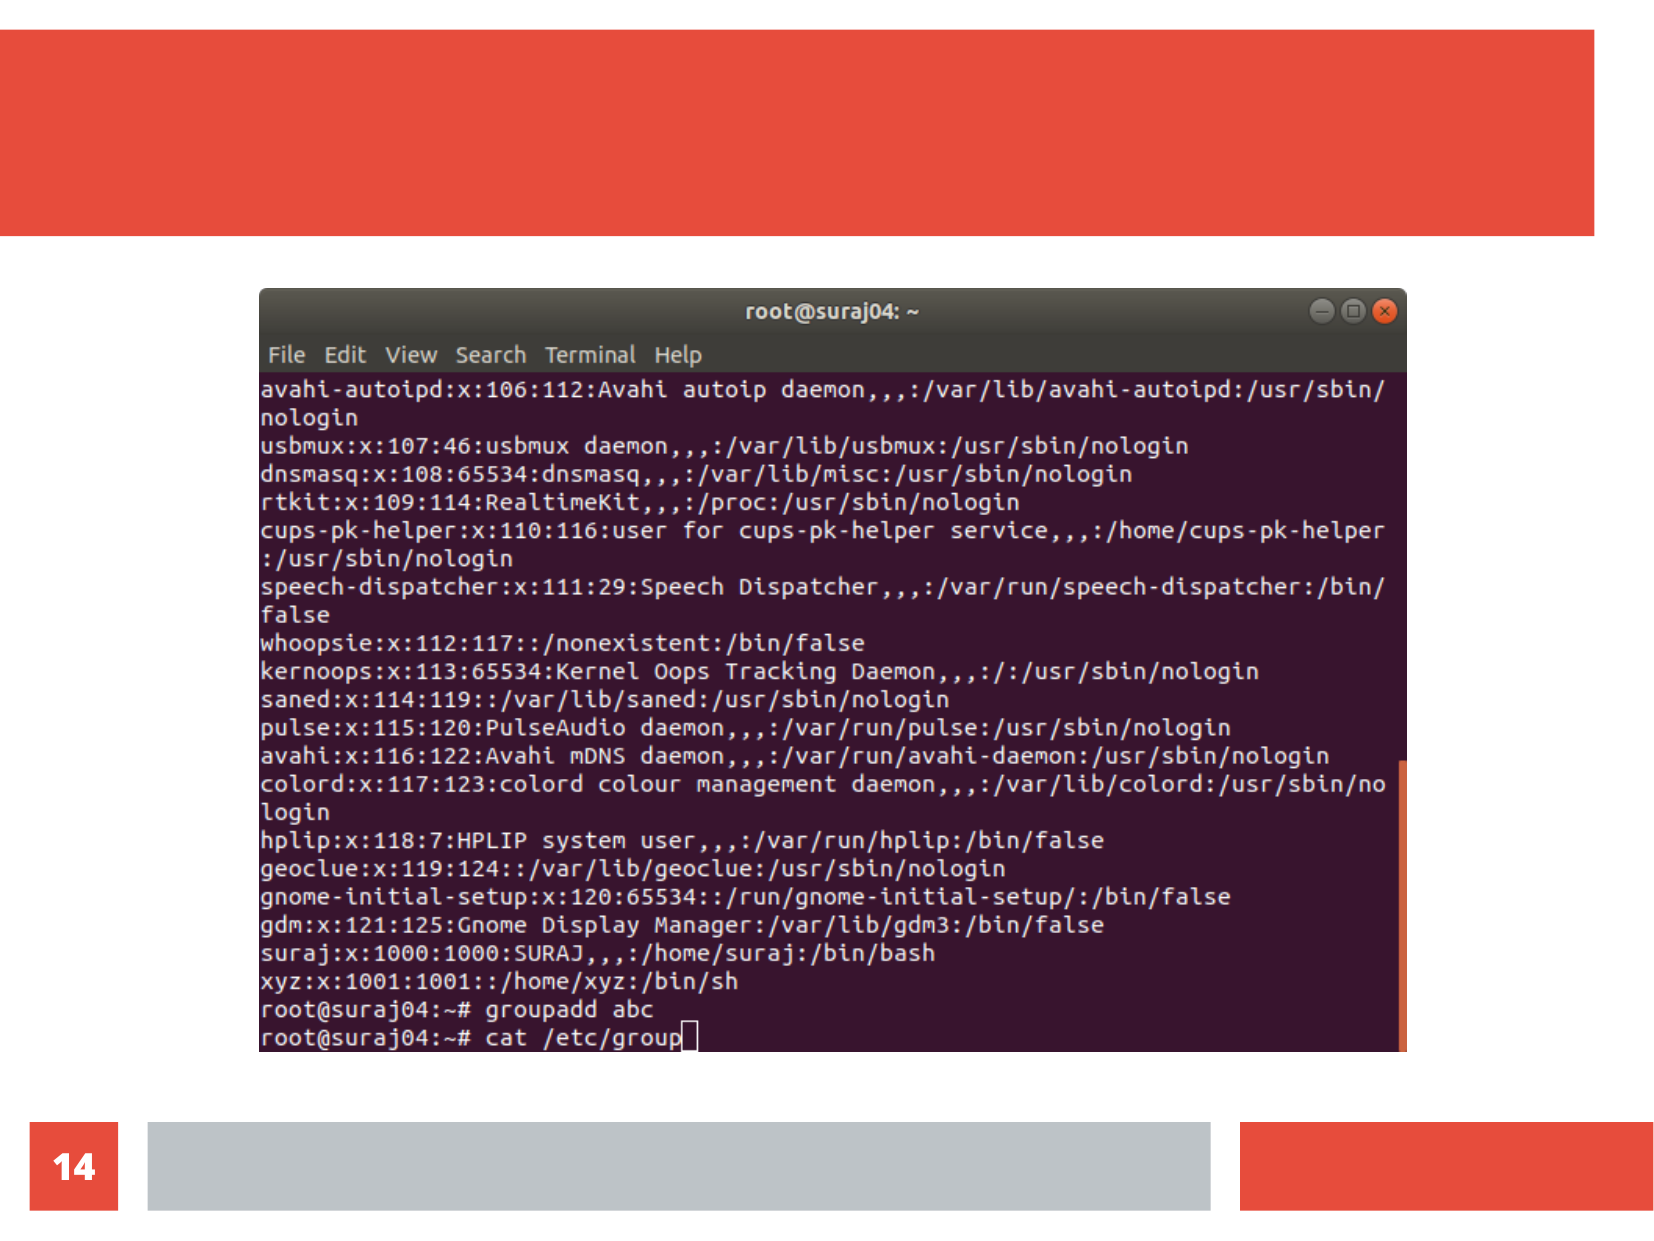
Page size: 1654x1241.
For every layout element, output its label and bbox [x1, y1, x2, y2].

subtitle [59, 324, 1565, 1093]
picture [259, 288, 1407, 1052]
